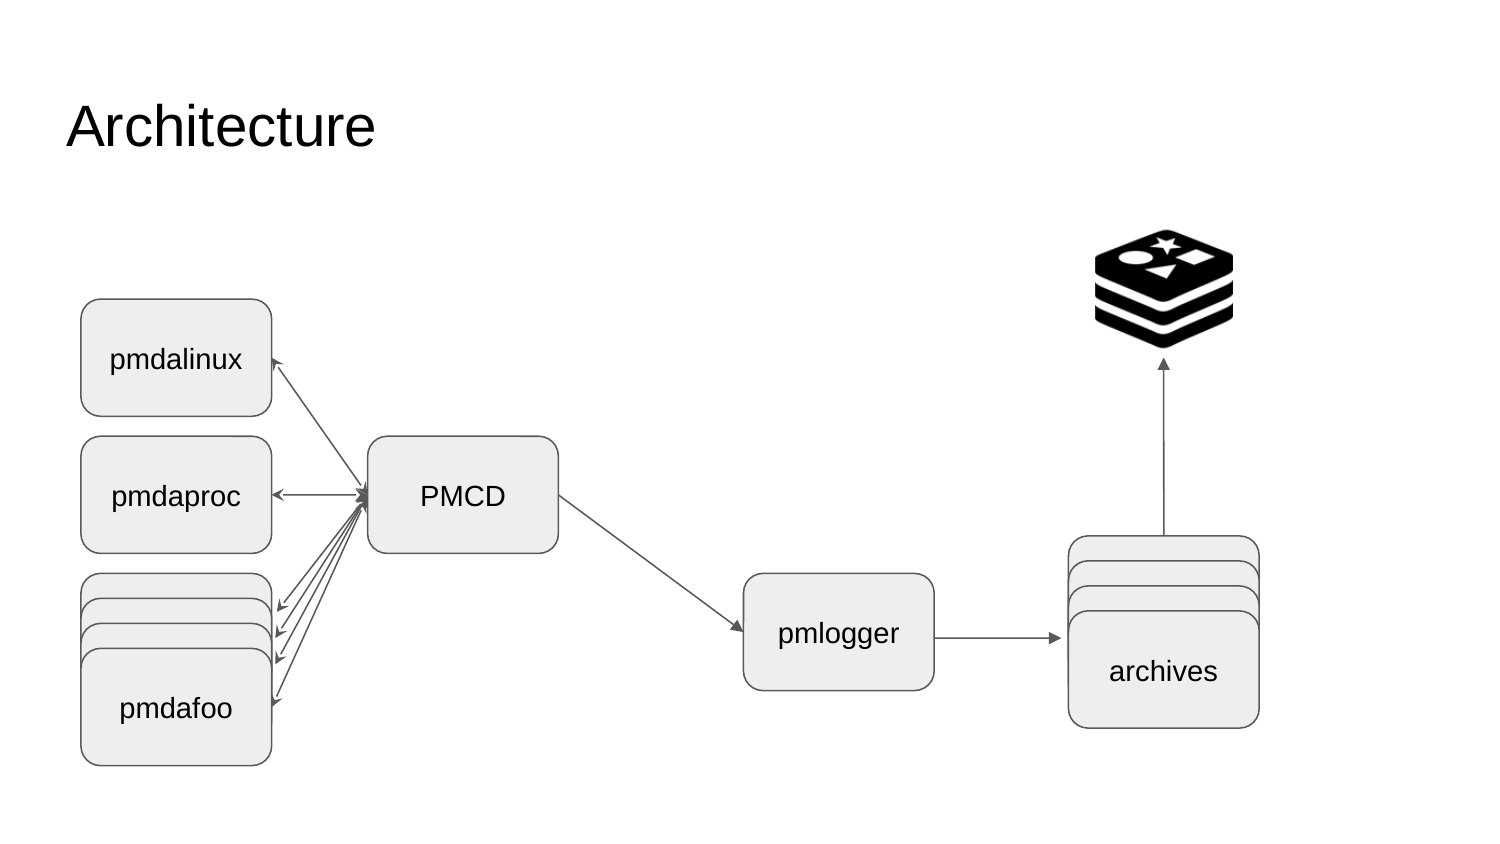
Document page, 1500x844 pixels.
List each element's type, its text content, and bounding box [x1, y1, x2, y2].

text_box [80, 573, 272, 667]
text_box archives [1068, 610, 1260, 729]
text_box [1068, 535, 1260, 629]
text_box pmdafoo [80, 648, 272, 766]
text_box pmdaproc [80, 436, 272, 554]
title Architecture [51, 72, 1449, 167]
picture [1095, 220, 1233, 358]
text_box pmlogger [743, 573, 935, 691]
text_box pmdalinux [80, 299, 272, 417]
text_box PMCD [367, 436, 559, 554]
